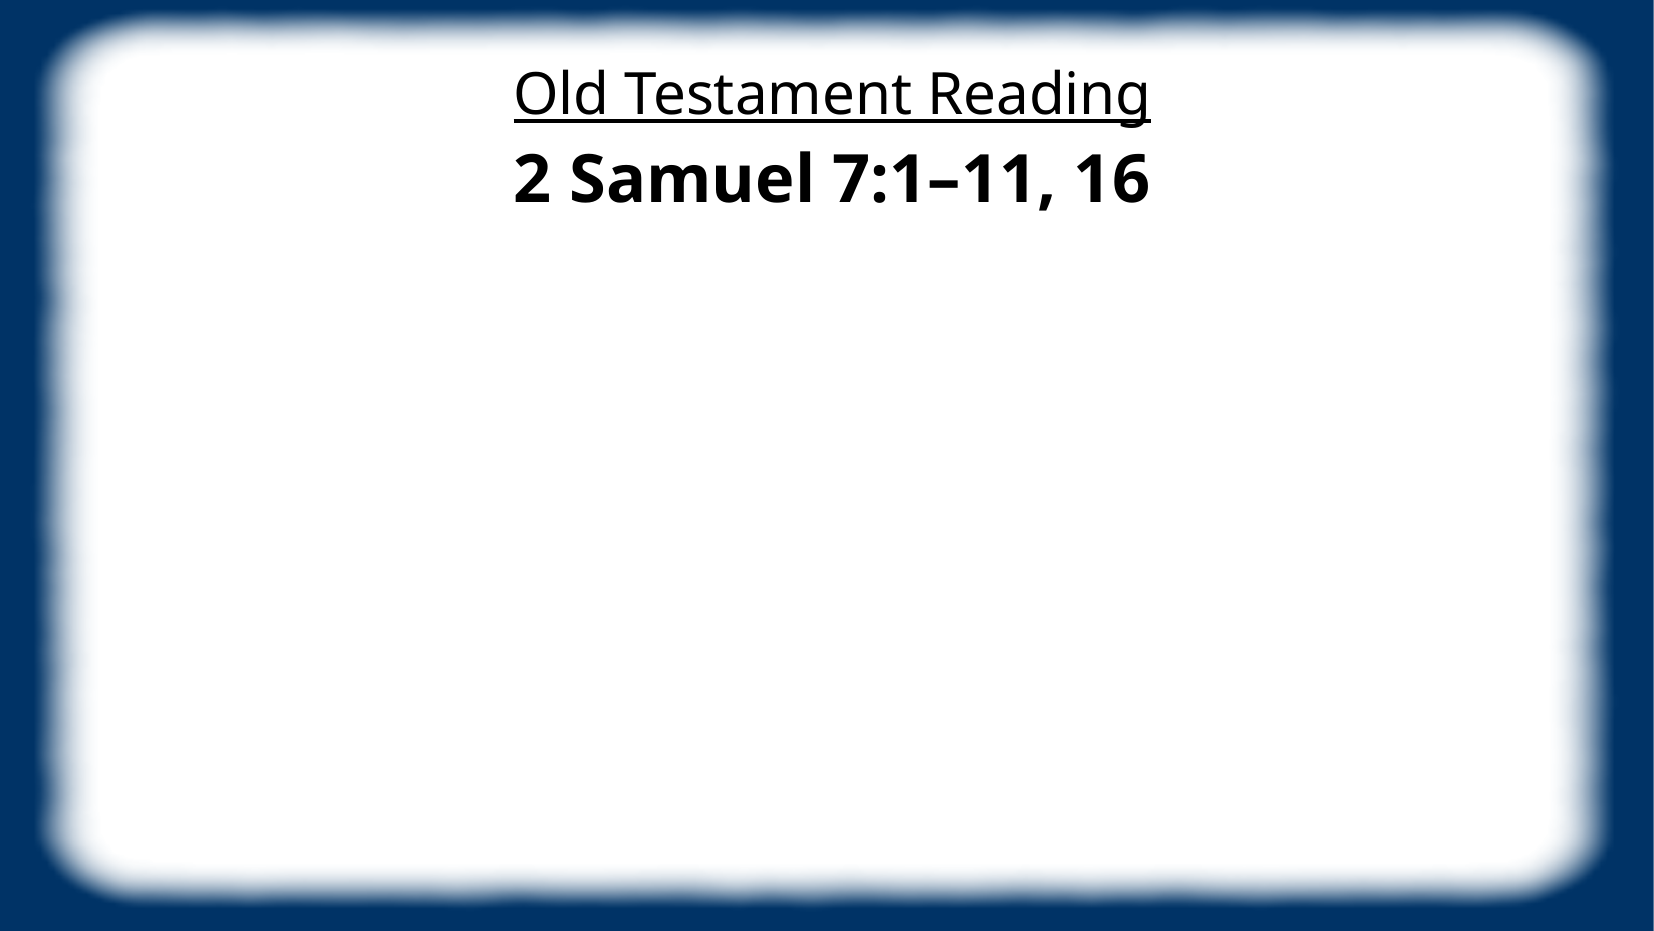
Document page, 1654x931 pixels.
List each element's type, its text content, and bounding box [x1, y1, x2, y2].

text_box Old Testament Reading 2 Samuel 7:1–11, 16 [75, 45, 1591, 226]
picture [0, 0, 1654, 931]
